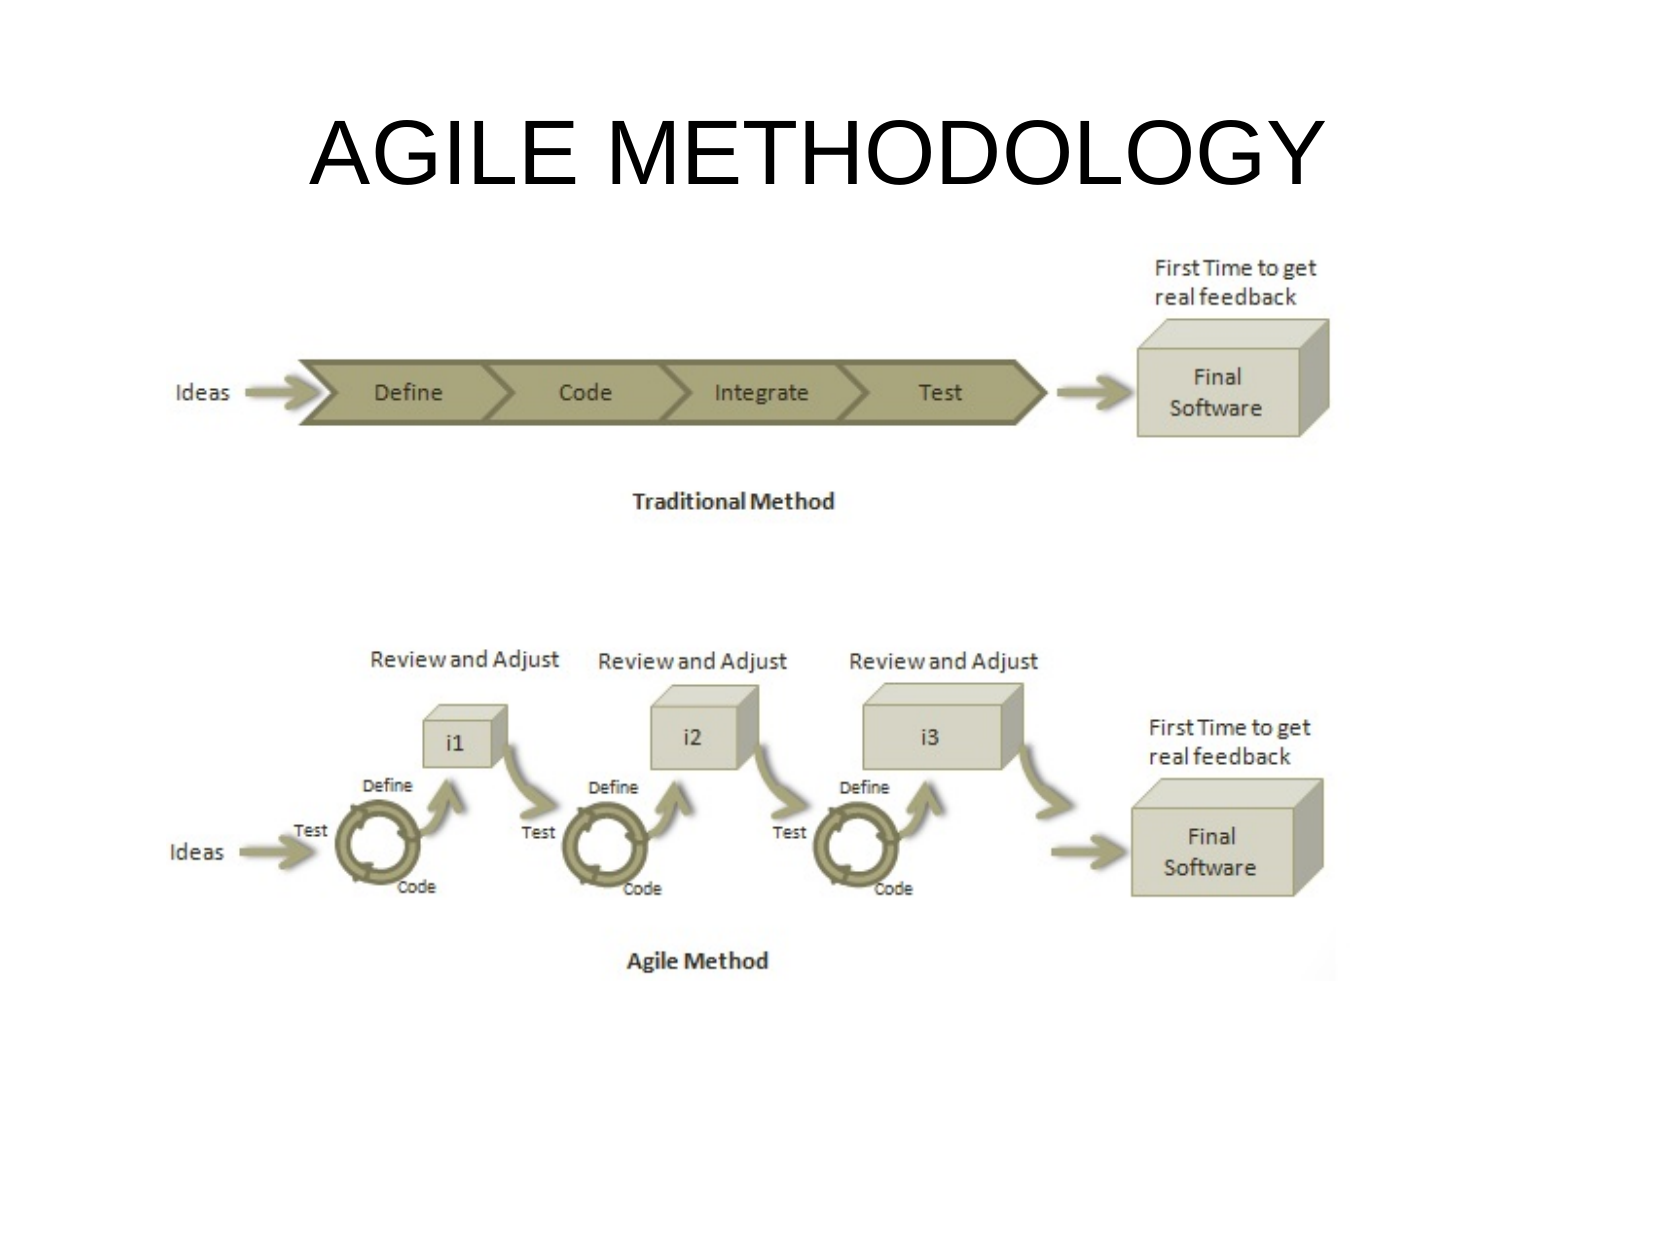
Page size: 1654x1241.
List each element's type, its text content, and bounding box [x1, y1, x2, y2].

title AGILE METHODOLOGY [82, 49, 1571, 257]
picture [166, 243, 1371, 981]
